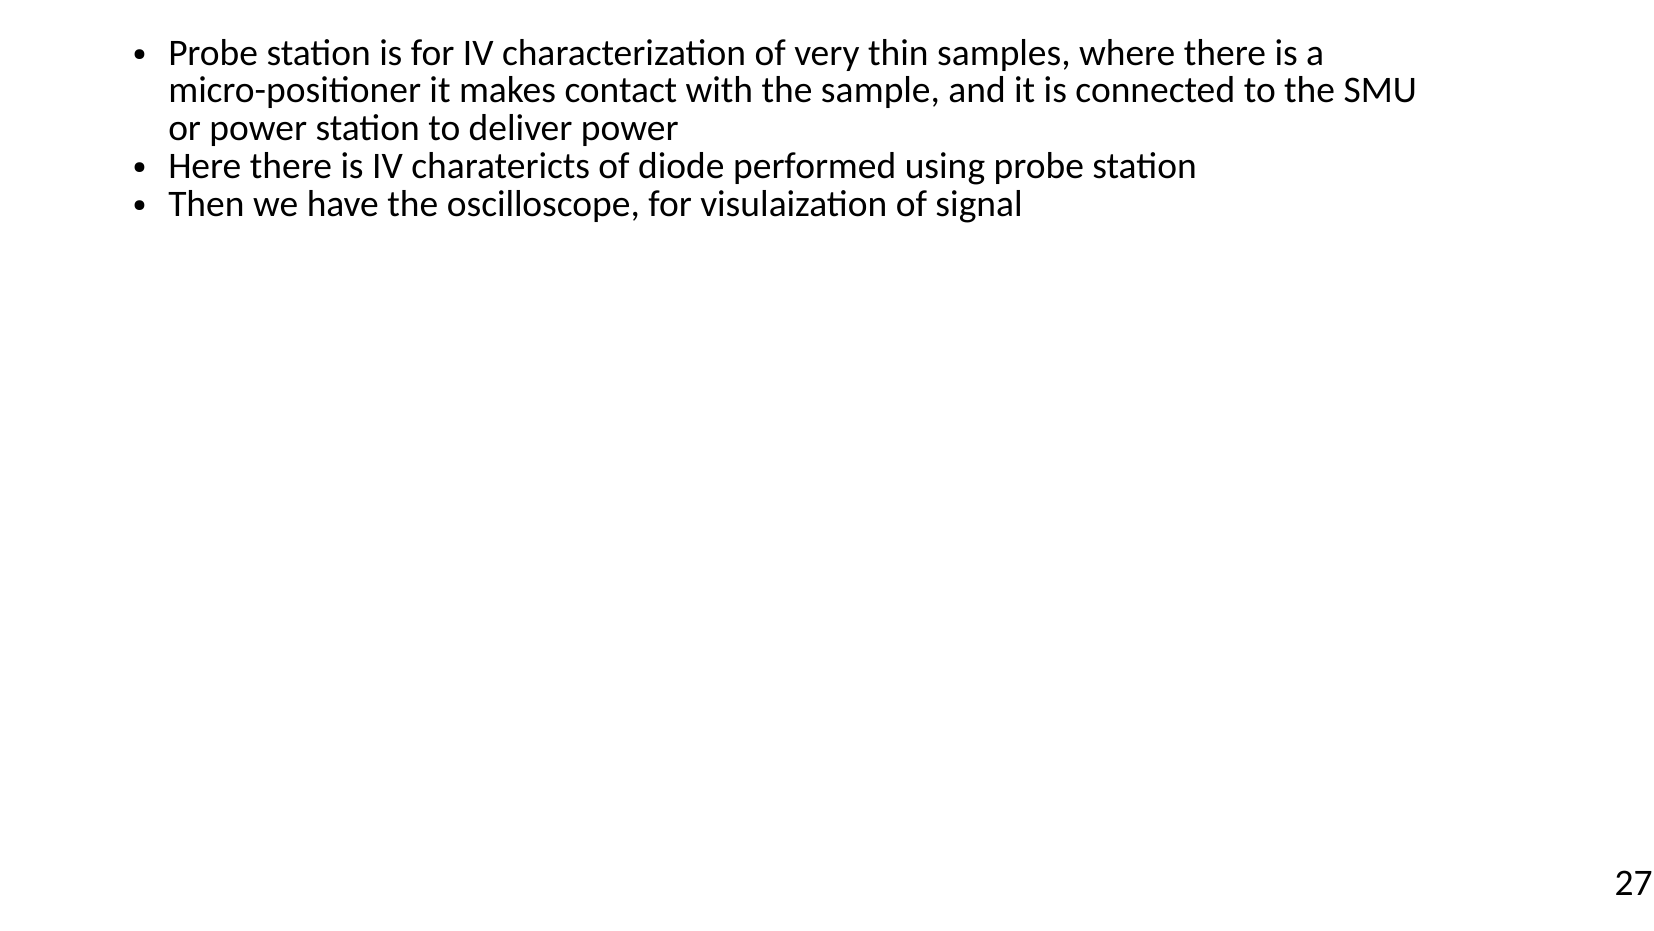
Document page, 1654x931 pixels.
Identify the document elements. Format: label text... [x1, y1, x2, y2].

text_box <number> [1479, 860, 1654, 931]
text_box Probe station is for IV characterization of very thin samples, where there is a micro-positioner it makes contact with the sample, and it is connected to the SMU or power station to deliver power Here there is IV charatericts of diode performed using probe station Then we have the oscilloscope, for visulaization of signal [118, 29, 1447, 234]
